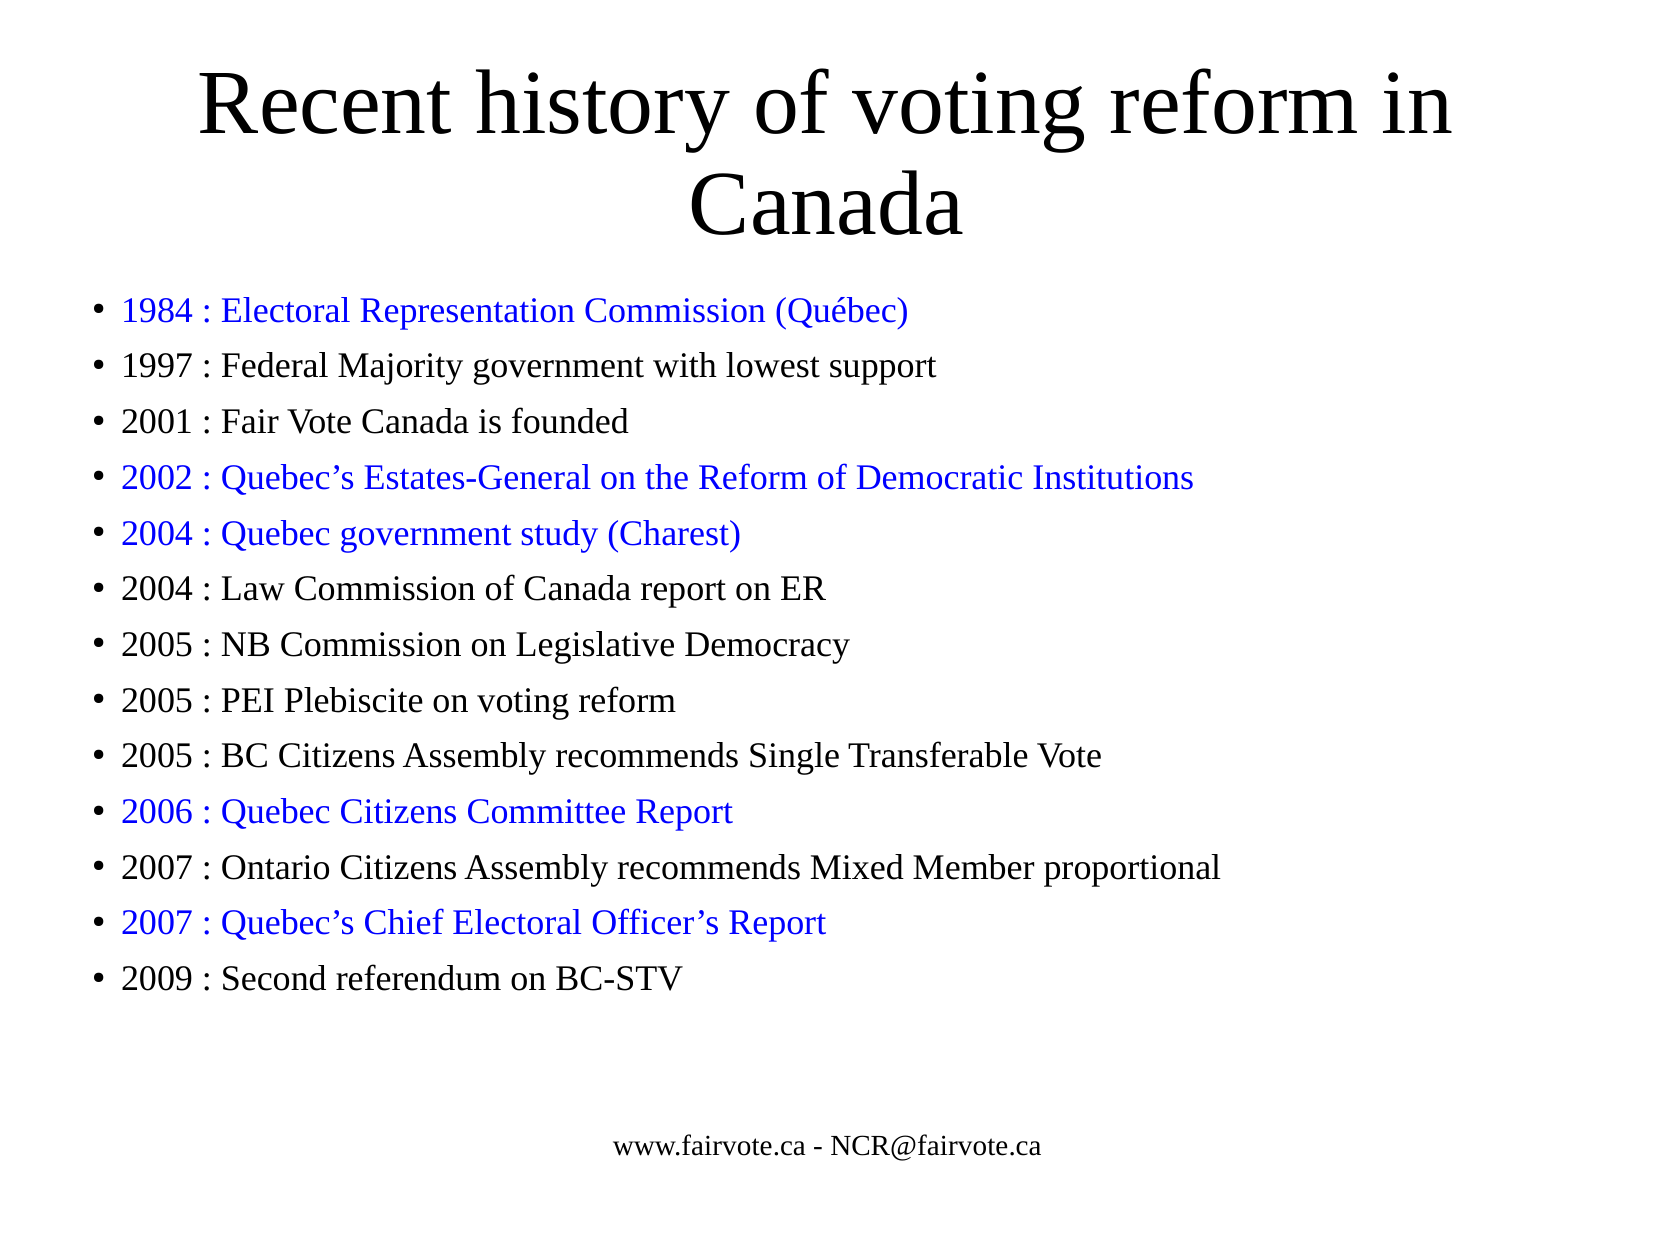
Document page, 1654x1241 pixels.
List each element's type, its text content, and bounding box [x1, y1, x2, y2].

title Recent history of voting reform in Canada [82, 49, 1571, 257]
list 1984 : Electoral Representation Commission (Québec) 1997 : Federal Majority government with lowest support 2001 : Fair Vote Canada is founded 2002 : Quebec’s Estates-General on the Reform of Democratic Institutions 2004 : Quebec government study (Charest) 2004 : Law Commission of Canada report on ER 2005 : NB Commission on Legislative Democracy 2005 : PEI Plebiscite on voting reform 2005 : BC Citizens Assembly recommends Single Transferable Vote 2006 : Quebec Citizens Committee Report 2007 : Ontario Citizens Assembly recommends Mixed Member proportional 2007 : Quebec’s Chief Electoral Officer’s Report 2009 : Second referendum on BC-STV [82, 290, 1538, 1010]
